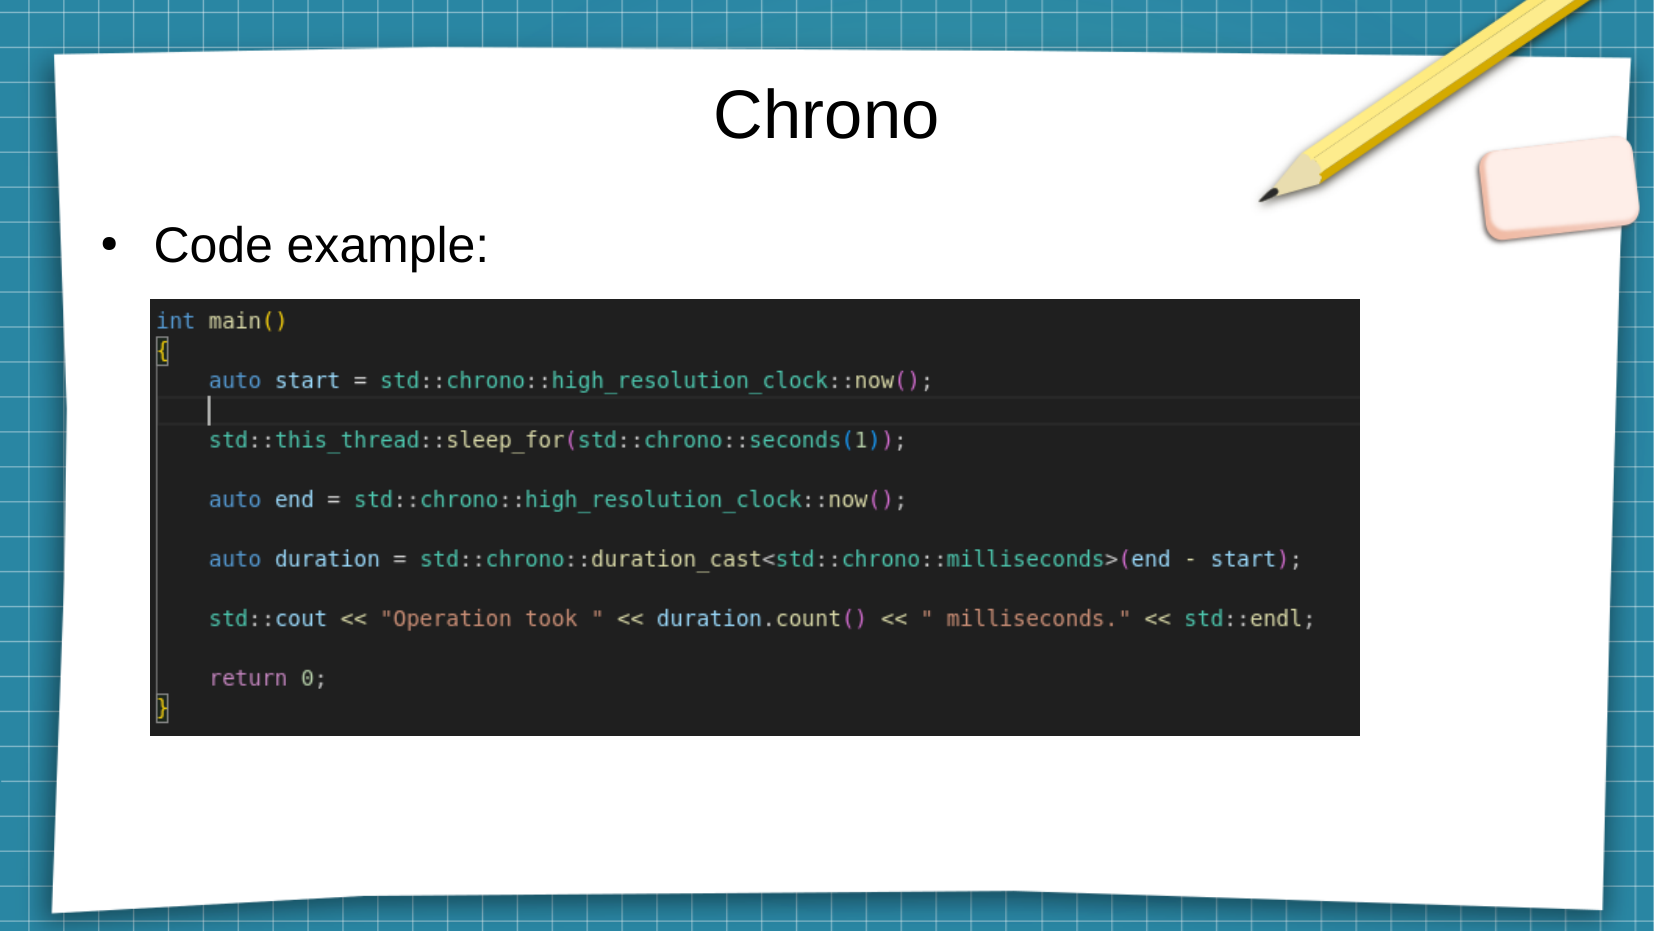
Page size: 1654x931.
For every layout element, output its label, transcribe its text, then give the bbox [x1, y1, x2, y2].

title Chrono [82, 37, 1571, 193]
picture [0, 0, 1654, 931]
list Code example: [82, 217, 1571, 758]
